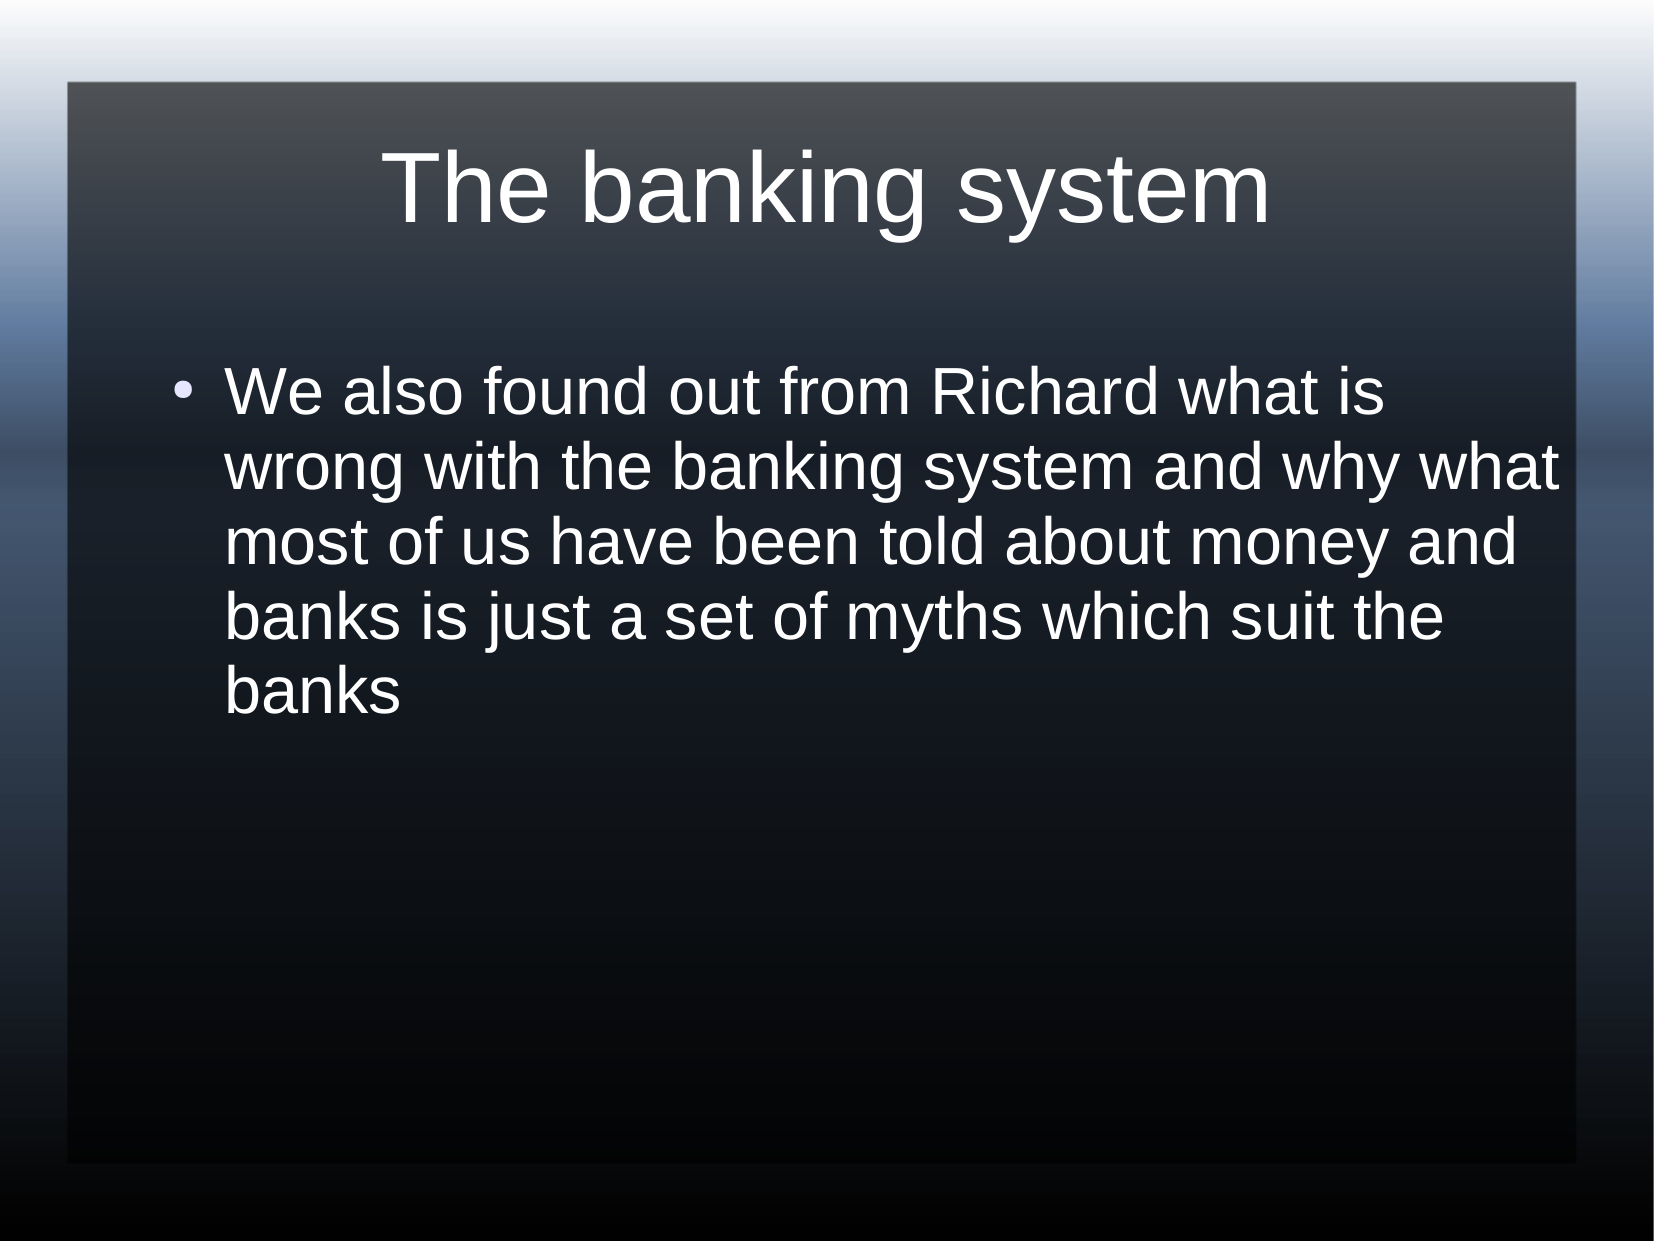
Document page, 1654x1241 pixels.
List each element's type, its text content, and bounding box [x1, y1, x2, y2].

title The banking system [82, 84, 1571, 292]
picture [0, 0, 1654, 1241]
list We also found out from Richard what is wrong with the banking system and why what most of us have been told about money and banks is just a set of myths which suit the banks [82, 354, 1571, 1105]
